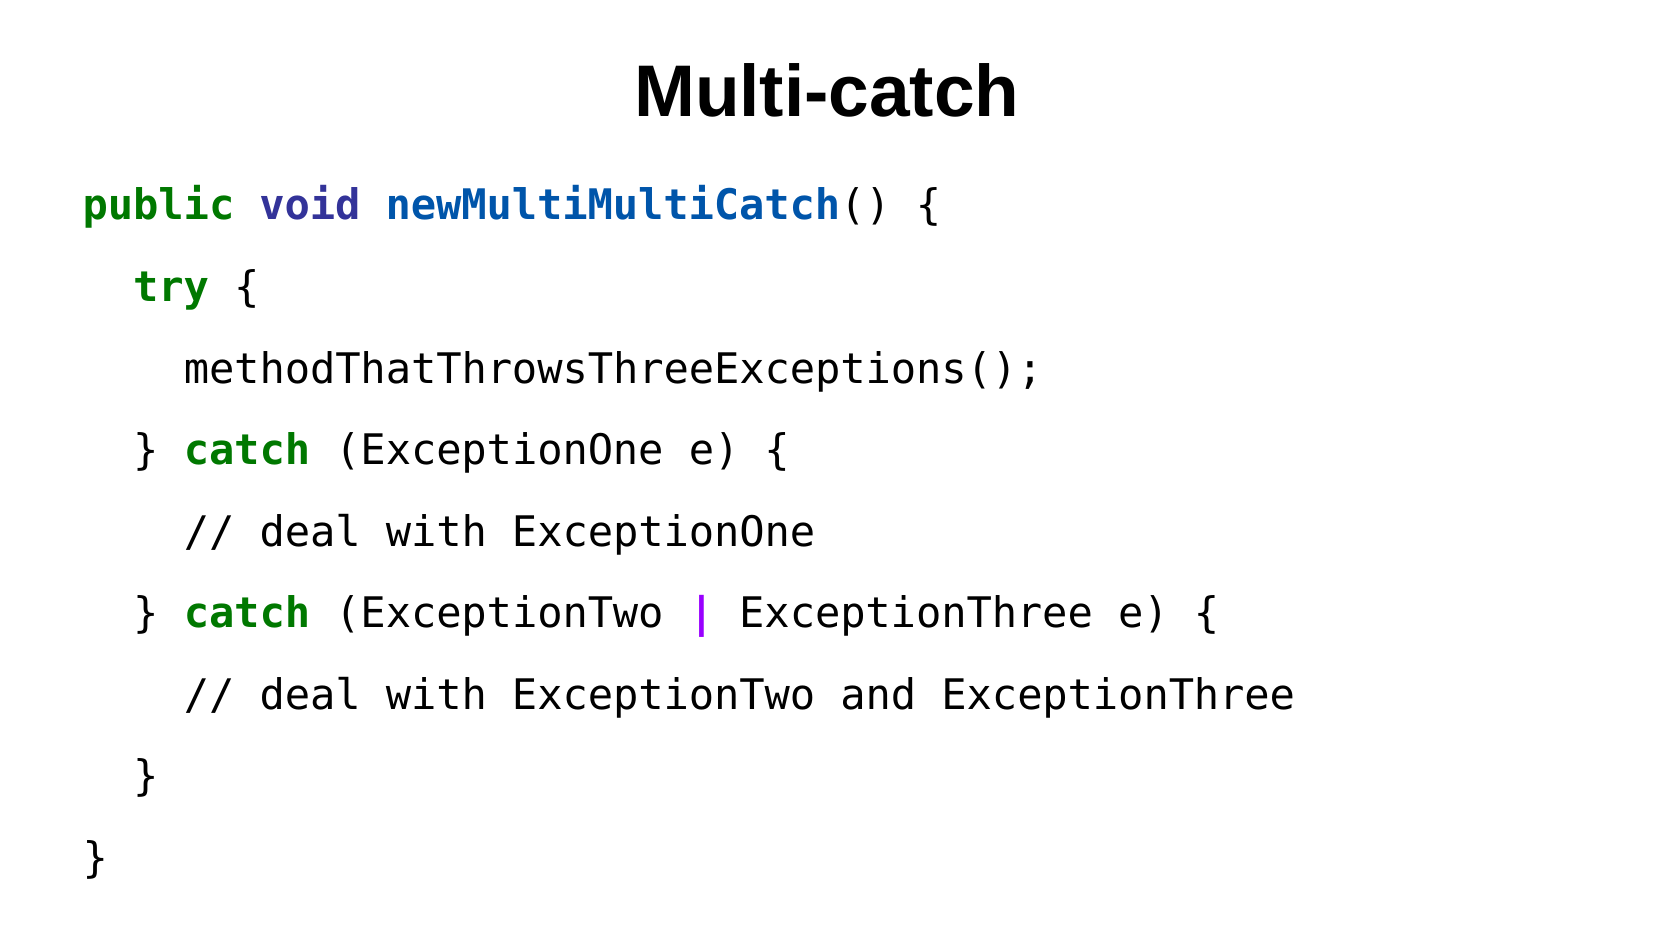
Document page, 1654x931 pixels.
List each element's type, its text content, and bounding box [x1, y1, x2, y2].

list public void newMultiMultiCatch() { try { methodThatThrowsThreeExceptions(); } catch (ExceptionOne e) { // deal with ExceptionOne } catch (ExceptionTwo | ExceptionThree e) { // deal with ExceptionTwo and ExceptionThree } } [82, 168, 1538, 889]
title Multi-catch [82, 37, 1571, 147]
